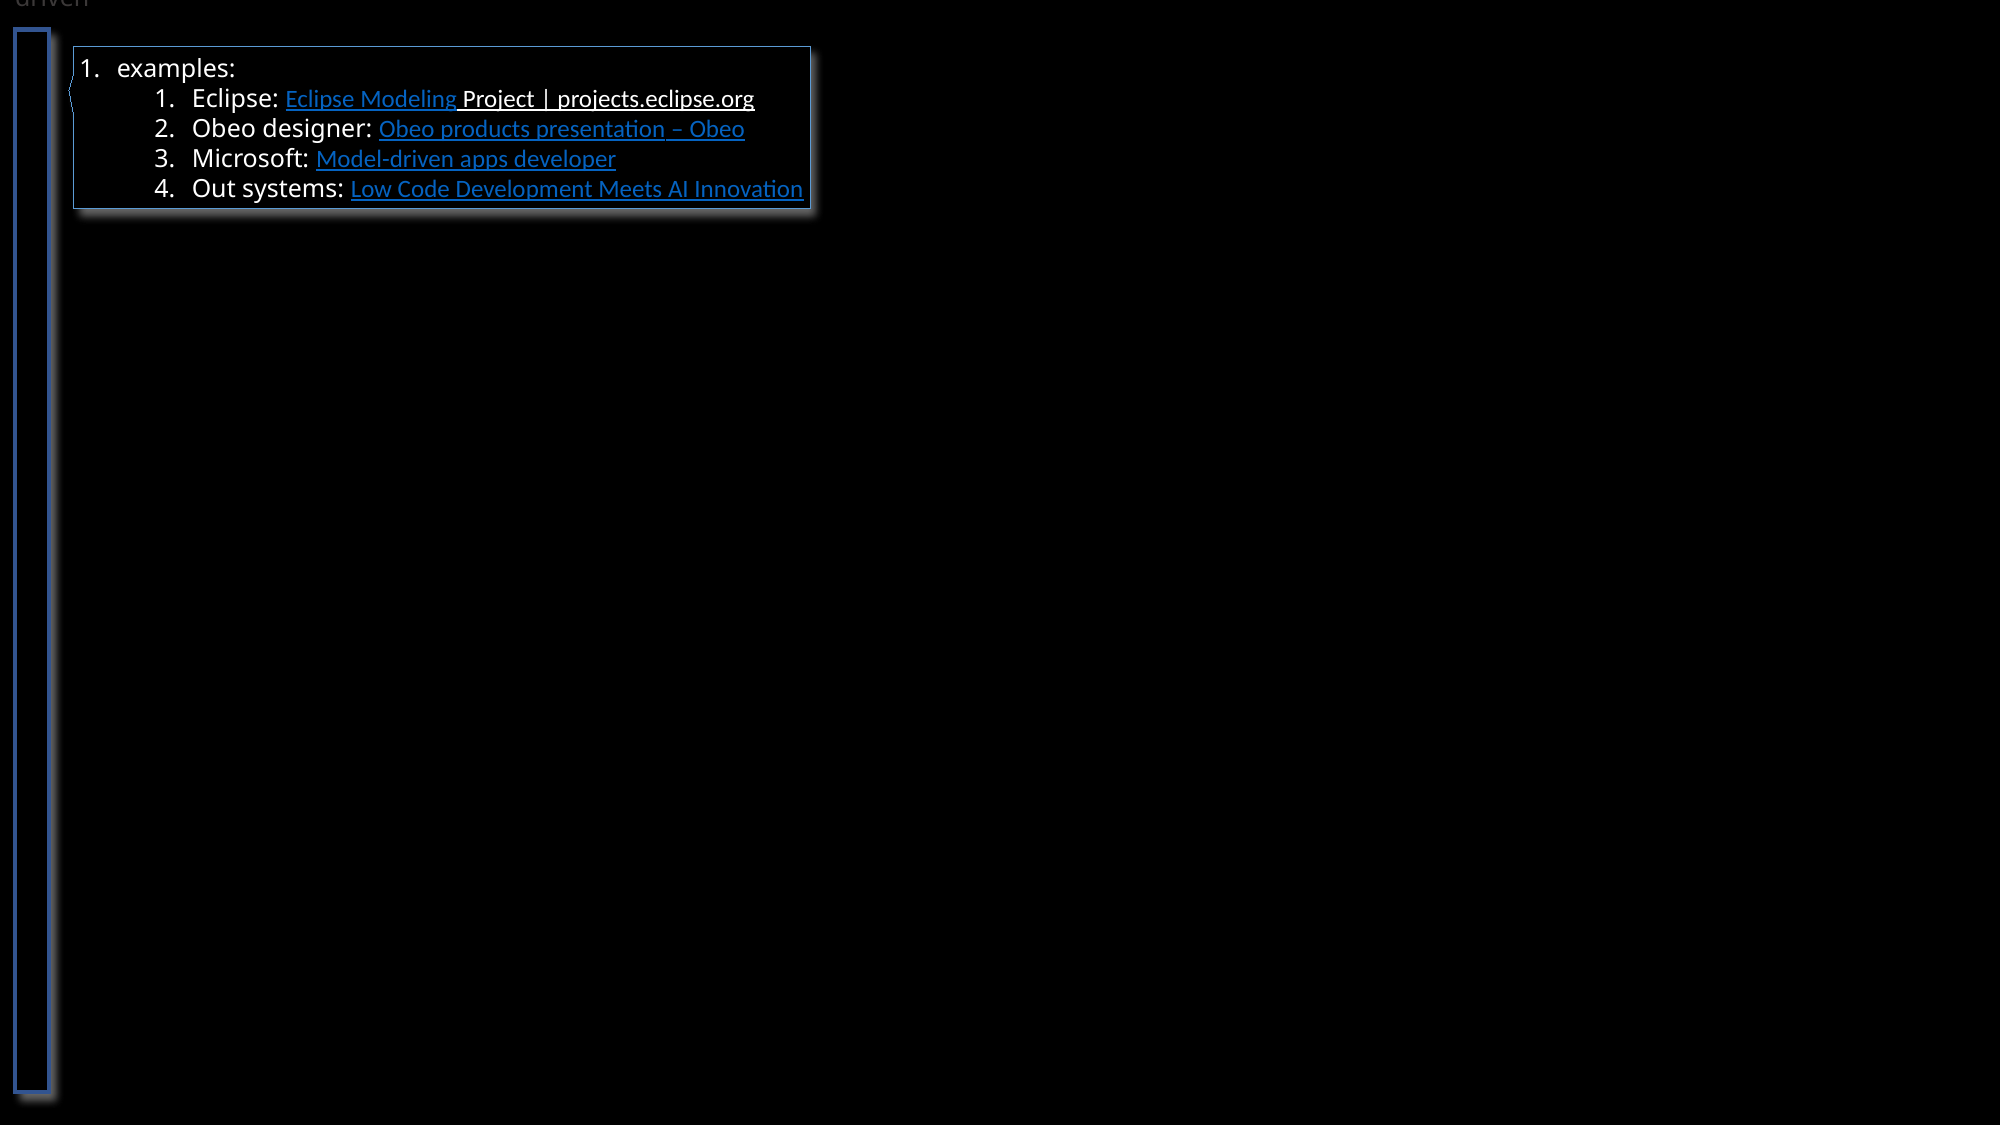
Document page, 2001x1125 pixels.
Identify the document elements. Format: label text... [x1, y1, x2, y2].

text_box [14, 29, 49, 1093]
text_box examples: Eclipse: Eclipse Modeling Project | projects.eclipse.org Obeo designer: Obeo products presentation – Obeo Microsoft: Model-driven apps developer Out systems: Low Code Development Meets AI Innovation [68, 46, 811, 209]
